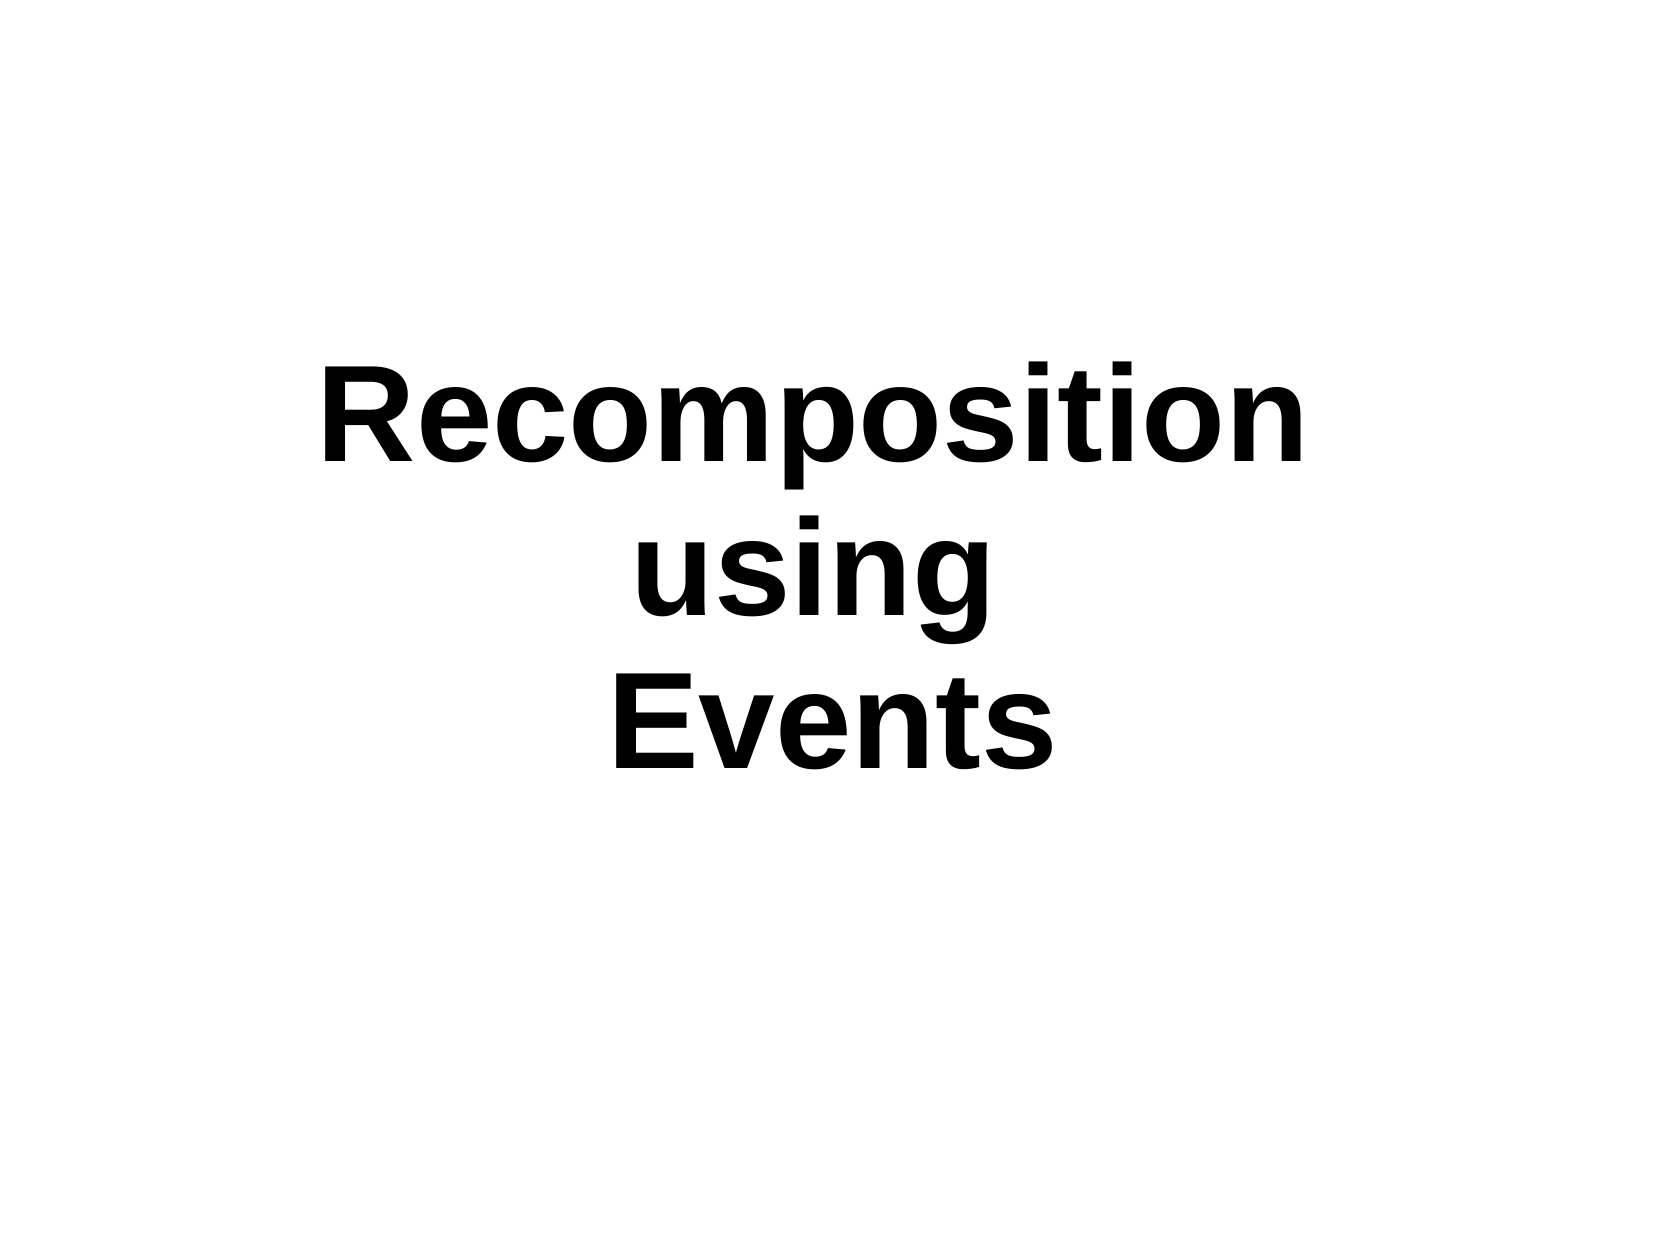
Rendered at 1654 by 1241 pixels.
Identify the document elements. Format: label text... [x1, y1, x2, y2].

title Recomposition using Events [88, 336, 1577, 799]
